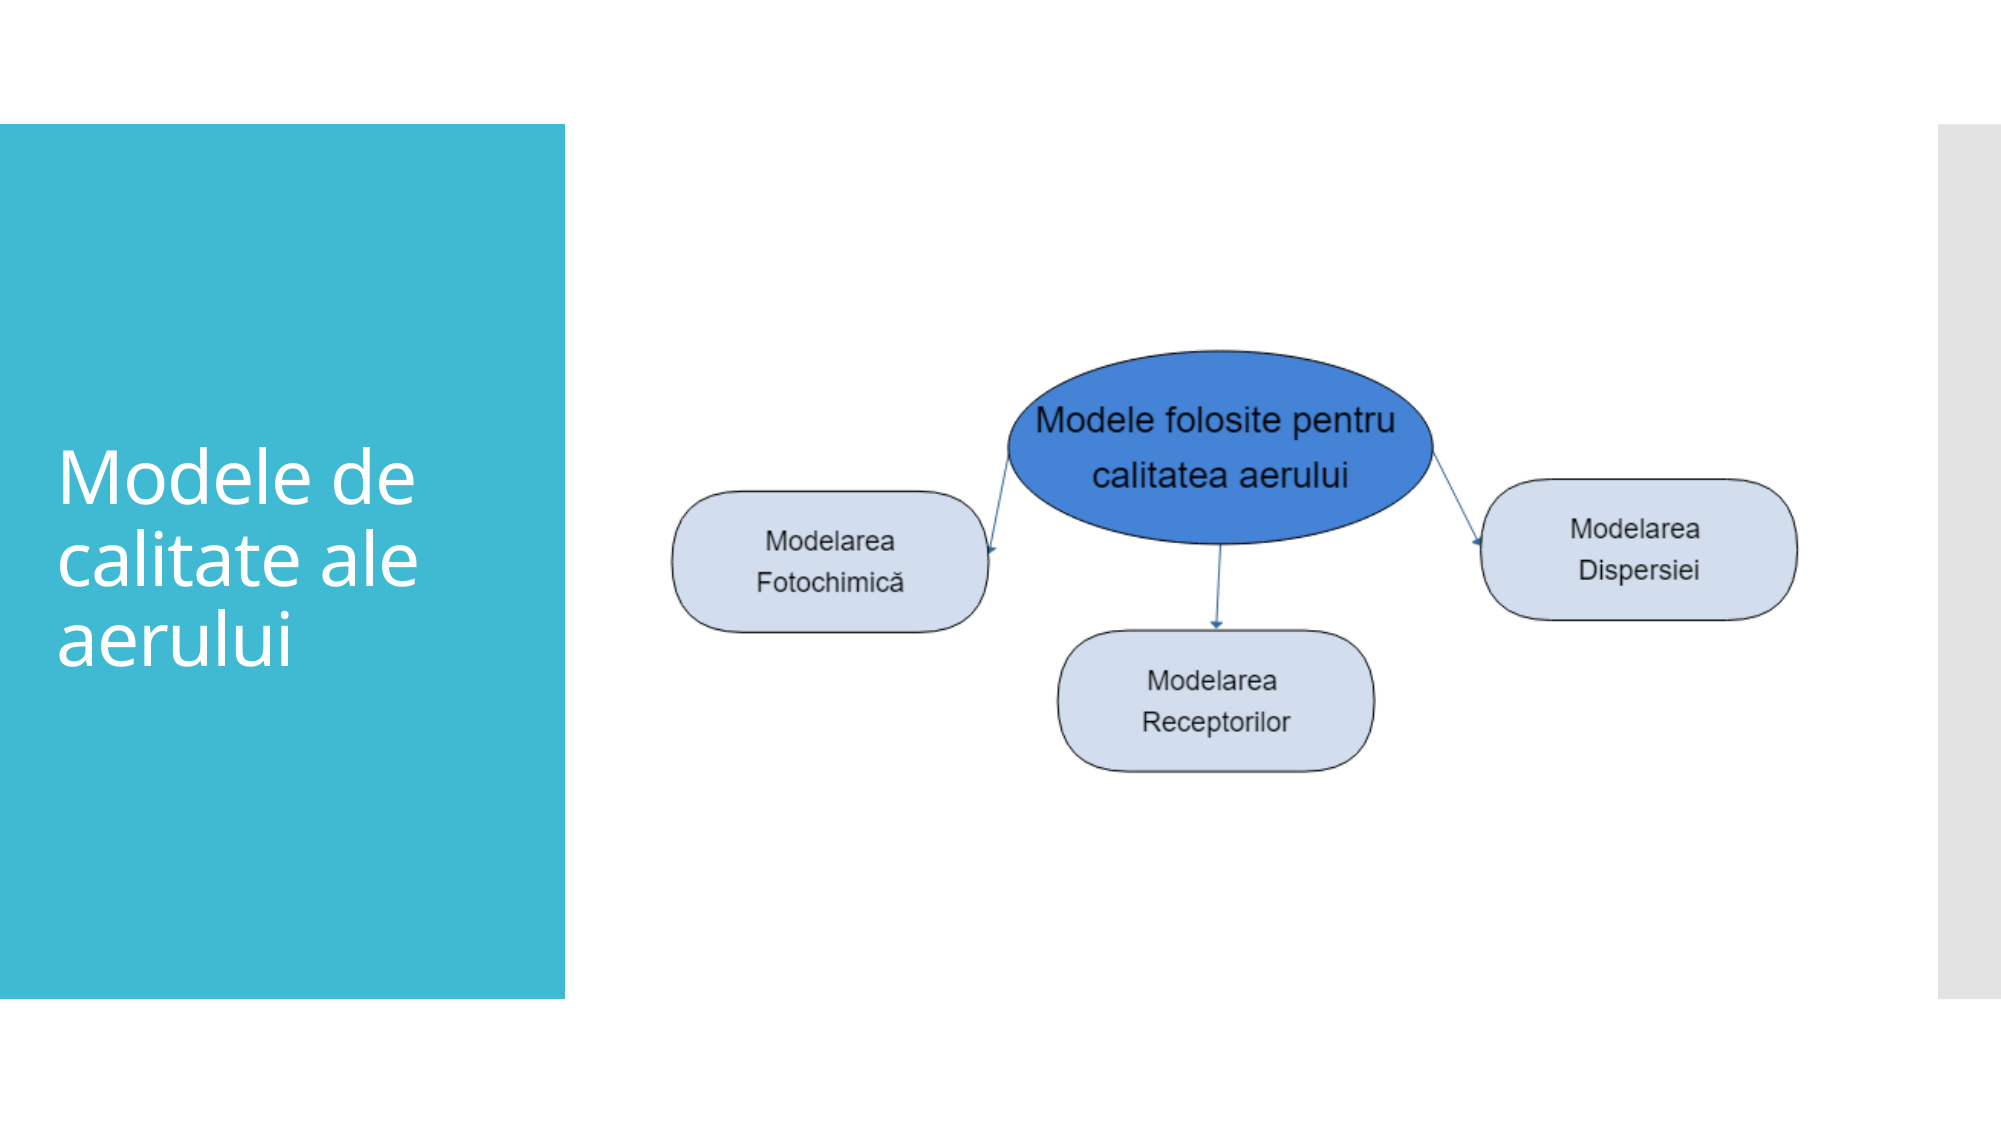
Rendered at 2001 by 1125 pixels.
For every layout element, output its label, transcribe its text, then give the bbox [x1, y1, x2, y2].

picture [634, 314, 1835, 810]
title Modele de calitate ale aerului [41, 184, 526, 940]
